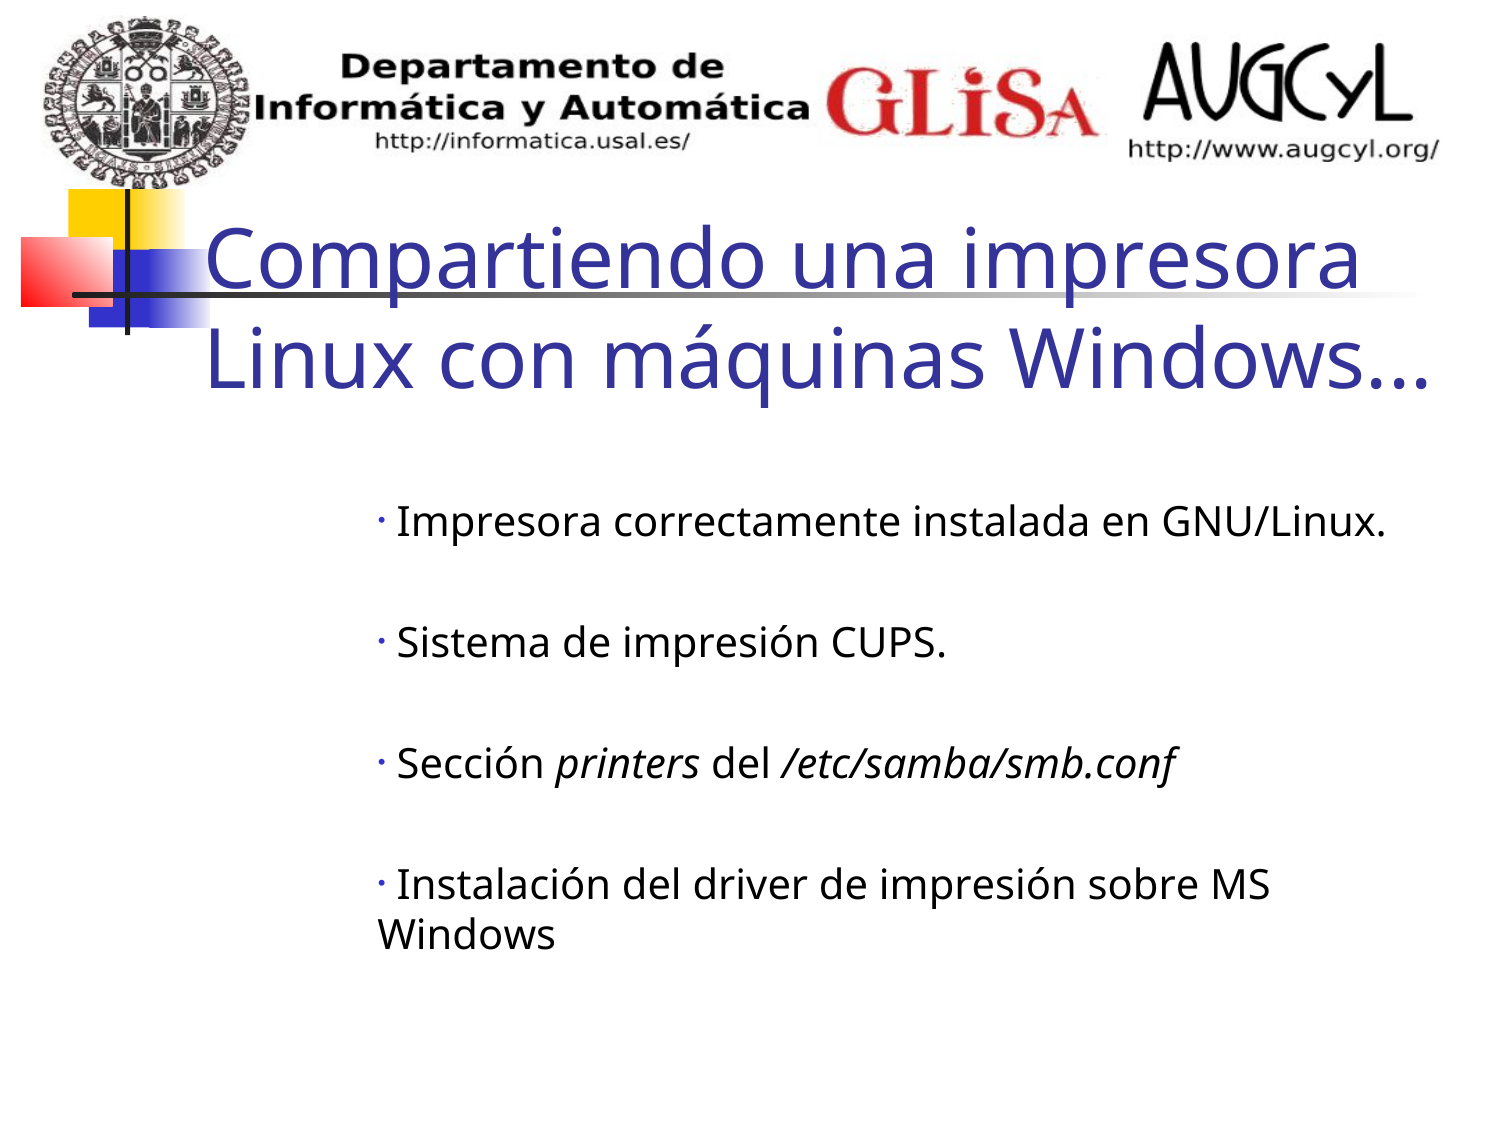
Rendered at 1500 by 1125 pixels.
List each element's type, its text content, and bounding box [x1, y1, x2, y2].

text_box Impresora correctamente instalada en GNU/Linux. Sistema de impresión CUPS. Sección printers del /etc/samba/smb.conf Instalación del driver de impresión sobre MS Windows [362, 487, 1413, 951]
title Compartiendo una impresora Linux con máquinas Windows... [188, 197, 1468, 413]
picture [41, 15, 1463, 189]
